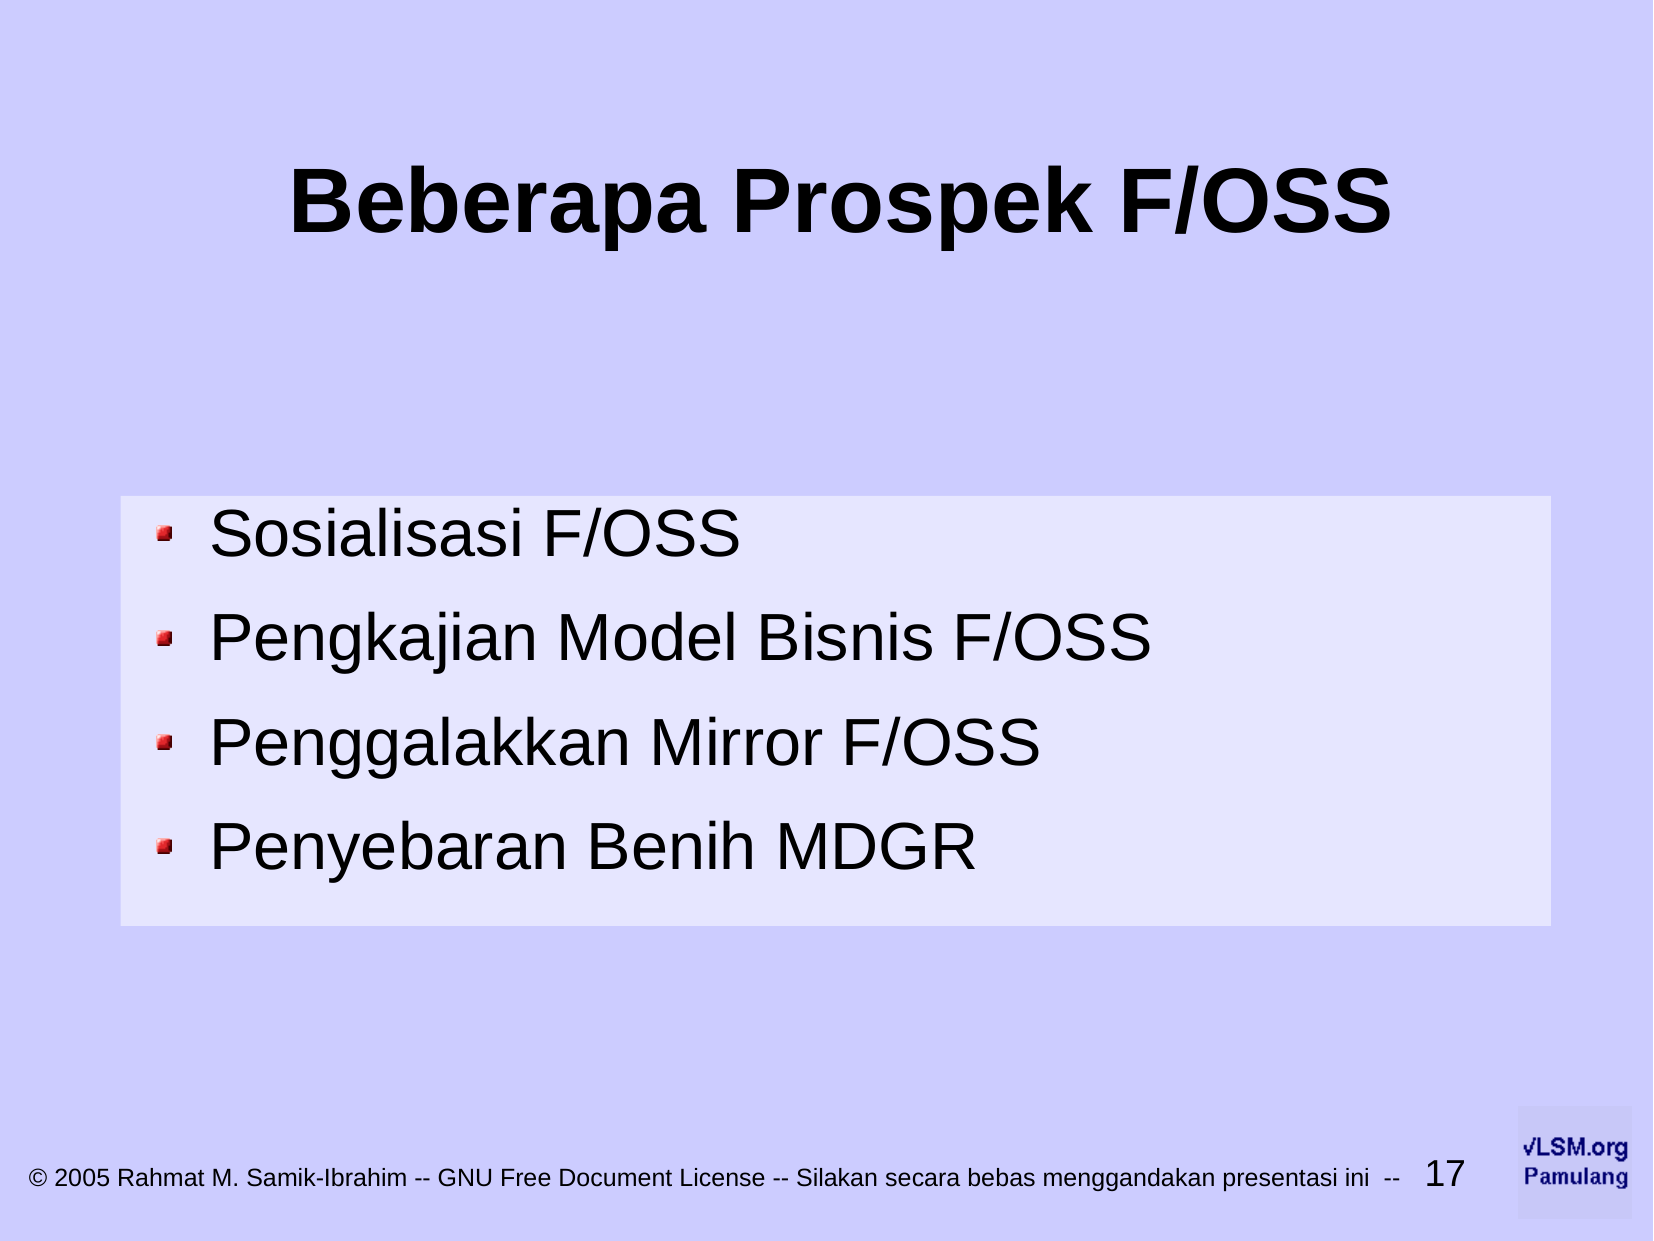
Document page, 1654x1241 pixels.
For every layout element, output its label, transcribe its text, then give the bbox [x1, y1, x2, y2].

title Beberapa Prospek F/OSS [50, 145, 1635, 256]
list Sosialisasi F/OSS Pengkajian Model Bisnis F/OSS Penggalakkan Mirror F/OSS Penyebaran Benih MDGR [120, 495, 1551, 926]
picture [1518, 1106, 1632, 1219]
